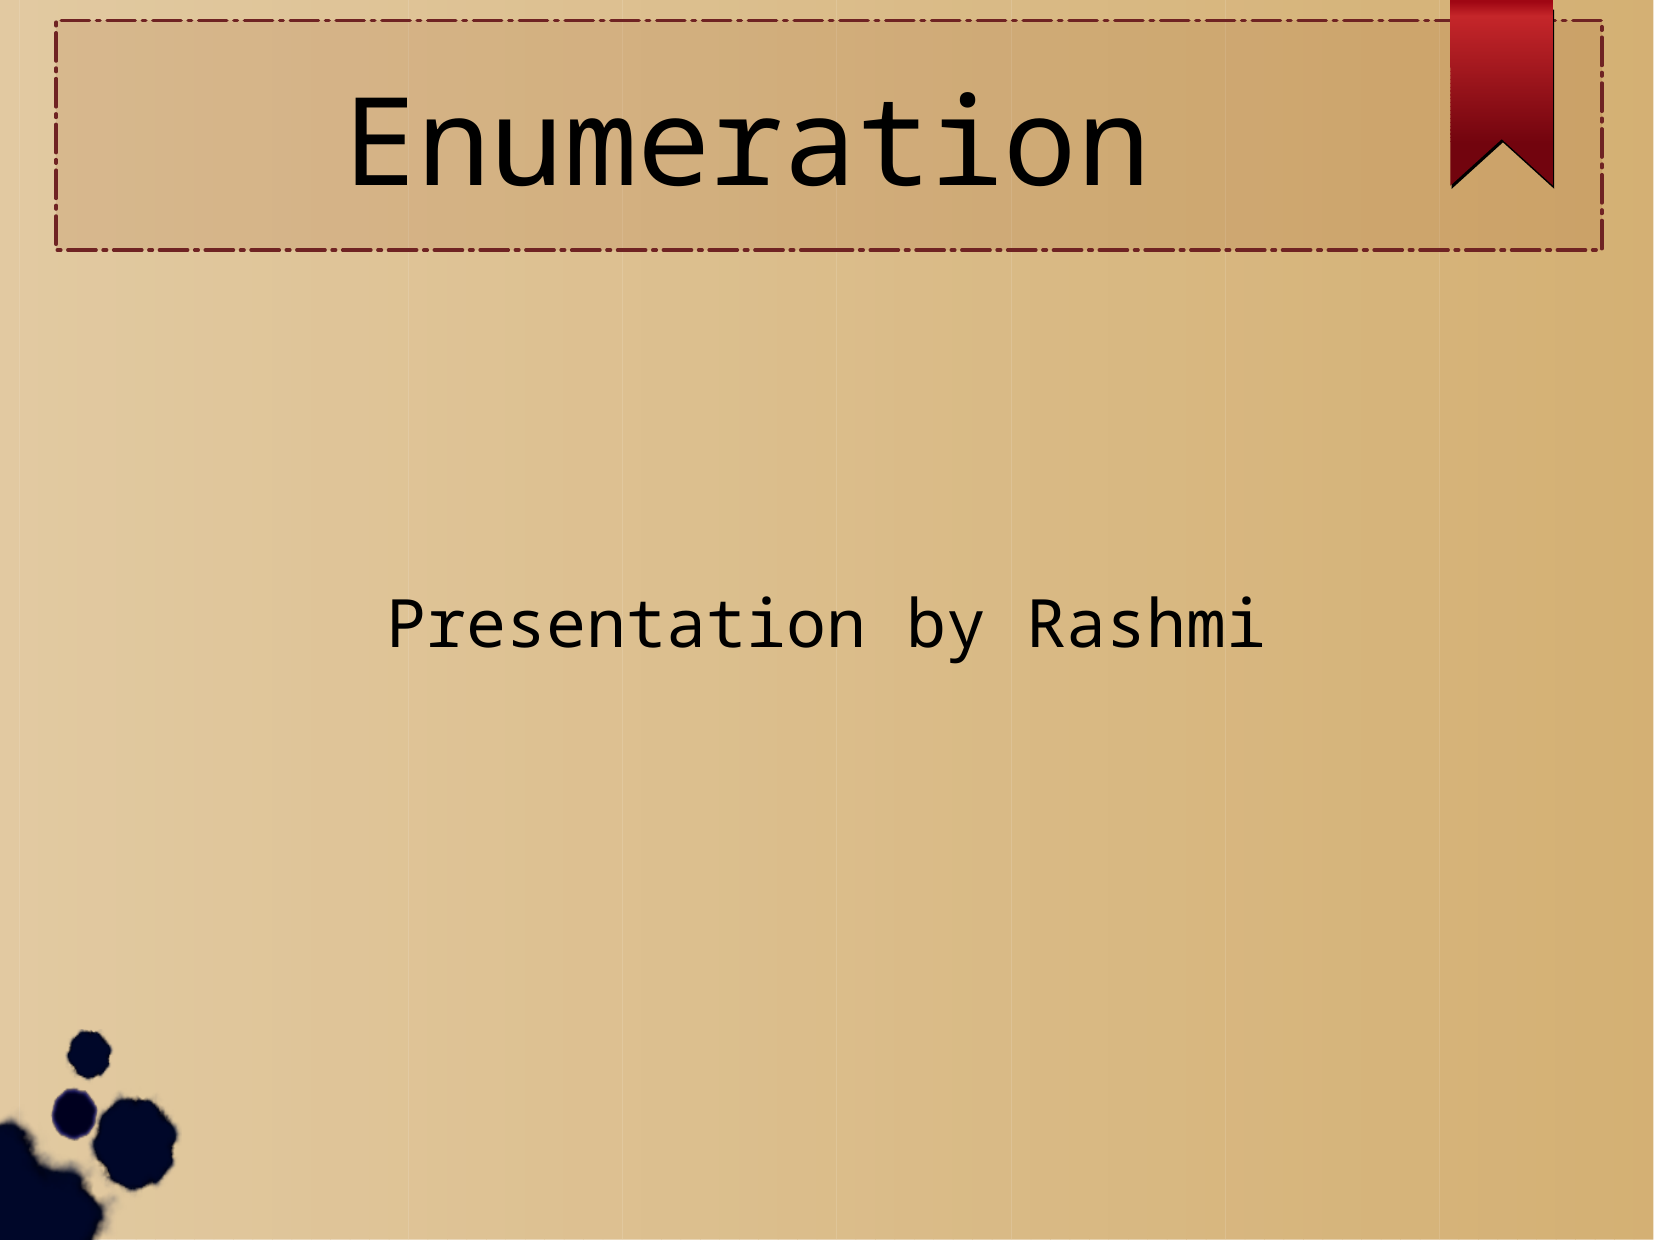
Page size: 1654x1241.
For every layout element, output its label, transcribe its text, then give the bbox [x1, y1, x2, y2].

subtitle Presentation by Rashmi [82, 299, 1571, 1019]
title Enumeration [82, 47, 1412, 229]
